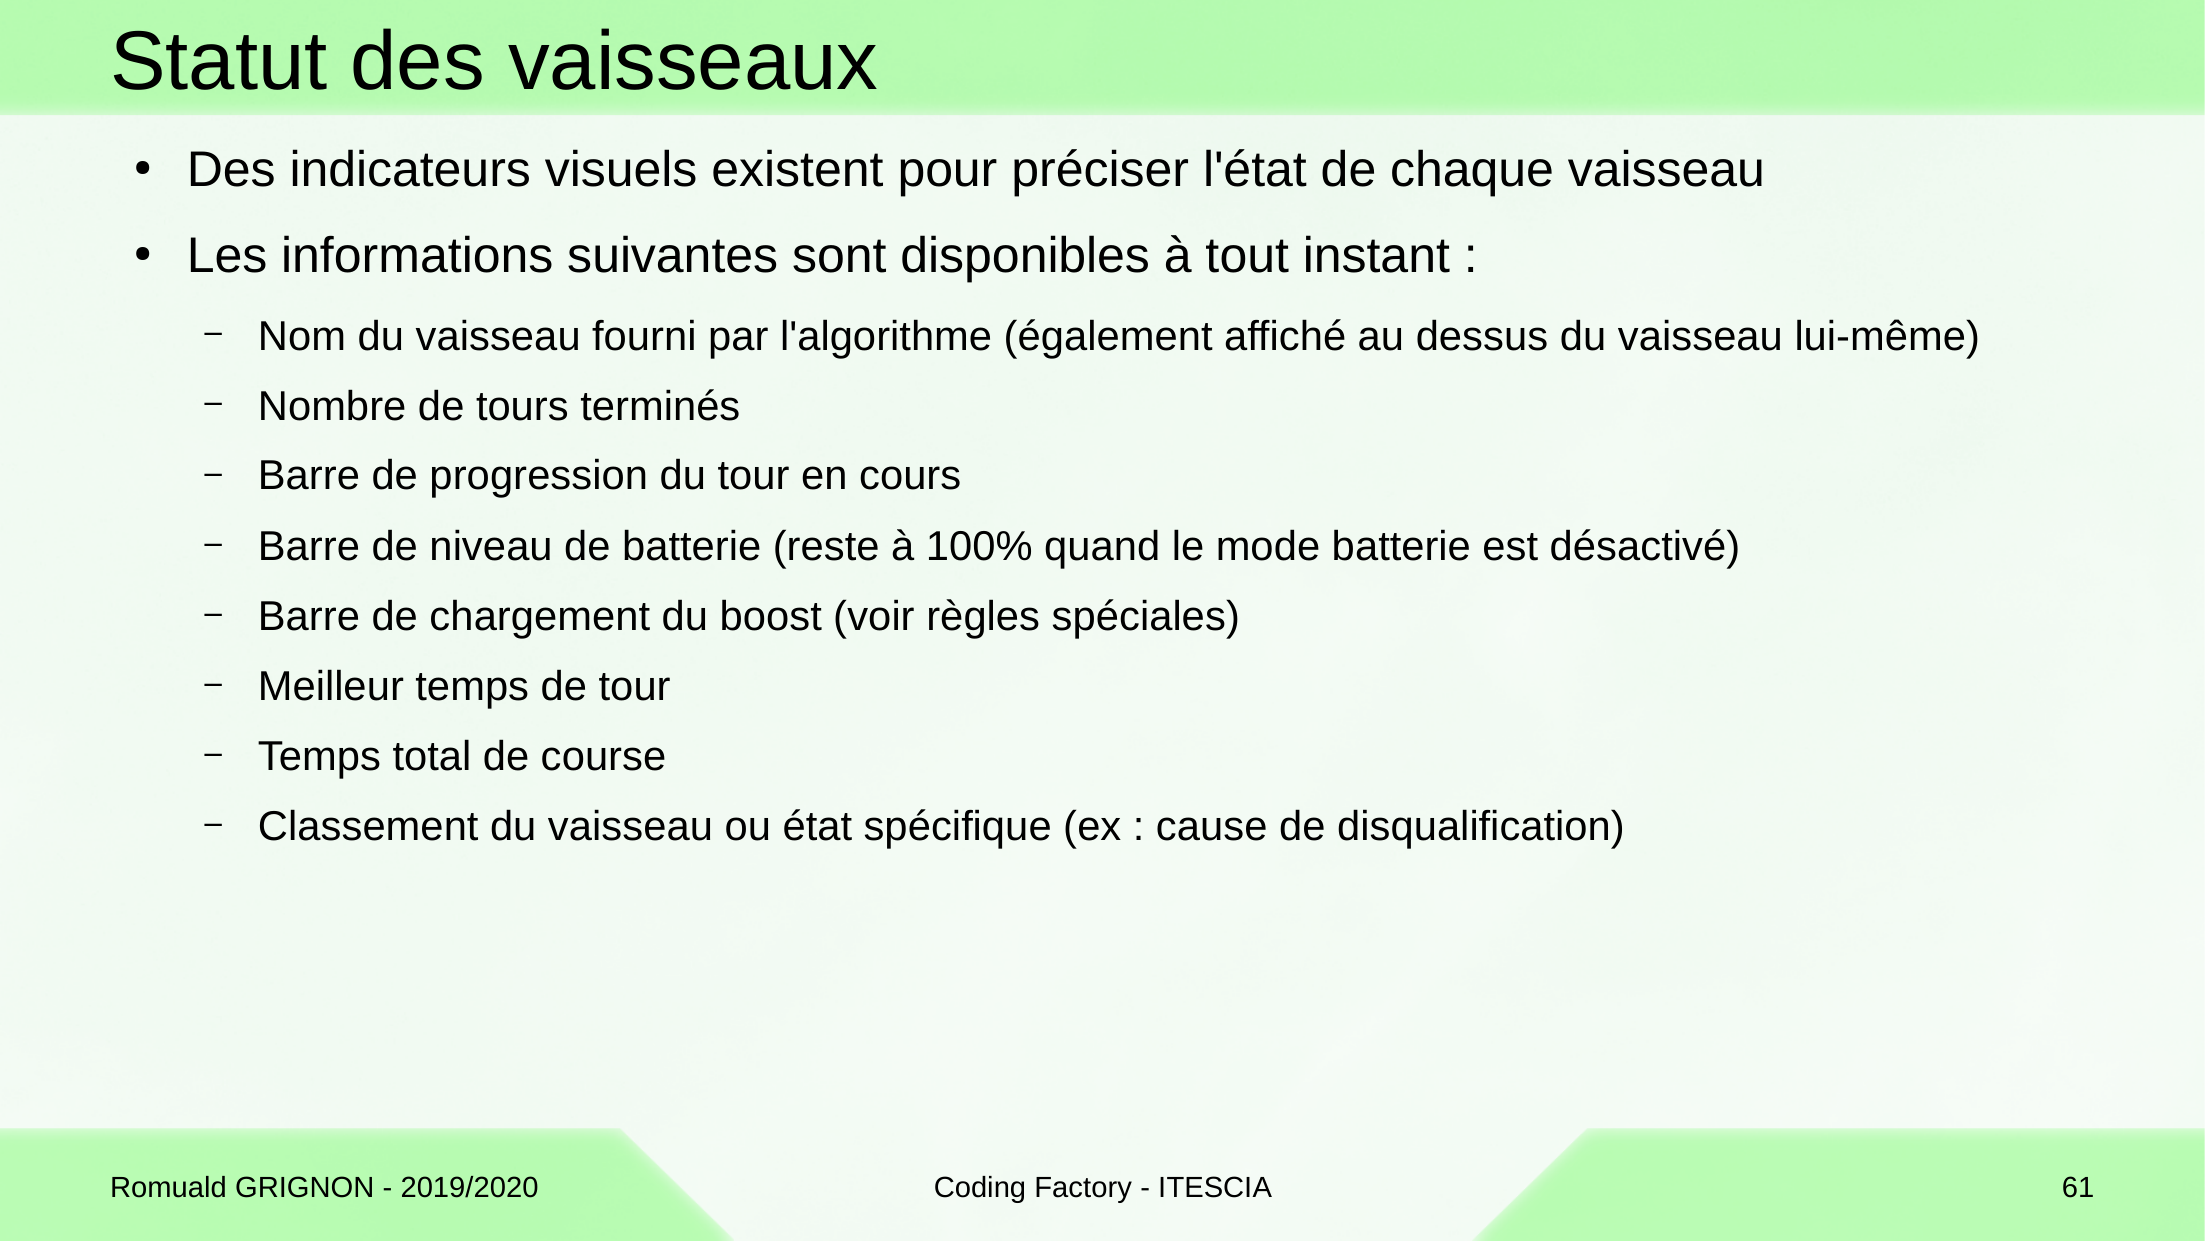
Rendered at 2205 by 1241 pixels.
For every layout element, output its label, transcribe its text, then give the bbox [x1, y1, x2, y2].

title Statut des vaisseaux [110, 49, 2095, 257]
picture [0, 0, 2205, 1241]
list Des indicateurs visuels existent pour préciser l'état de chaque vaisseau Les informations suivantes sont disponibles à tout instant : Nom du vaisseau fourni par l'algorithme (également affiché au dessus du vaisseau lui-même) Nombre de tours terminés Barre de progression du tour en cours Barre de niveau de batterie (reste à 100% quand le mode batterie est désactivé) Barre de chargement du boost (voir règles spéciales) Meilleur temps de tour Temps total de course Classement du vaisseau ou état spécifique (ex : cause de disqualification) [116, 212, 2101, 1012]
